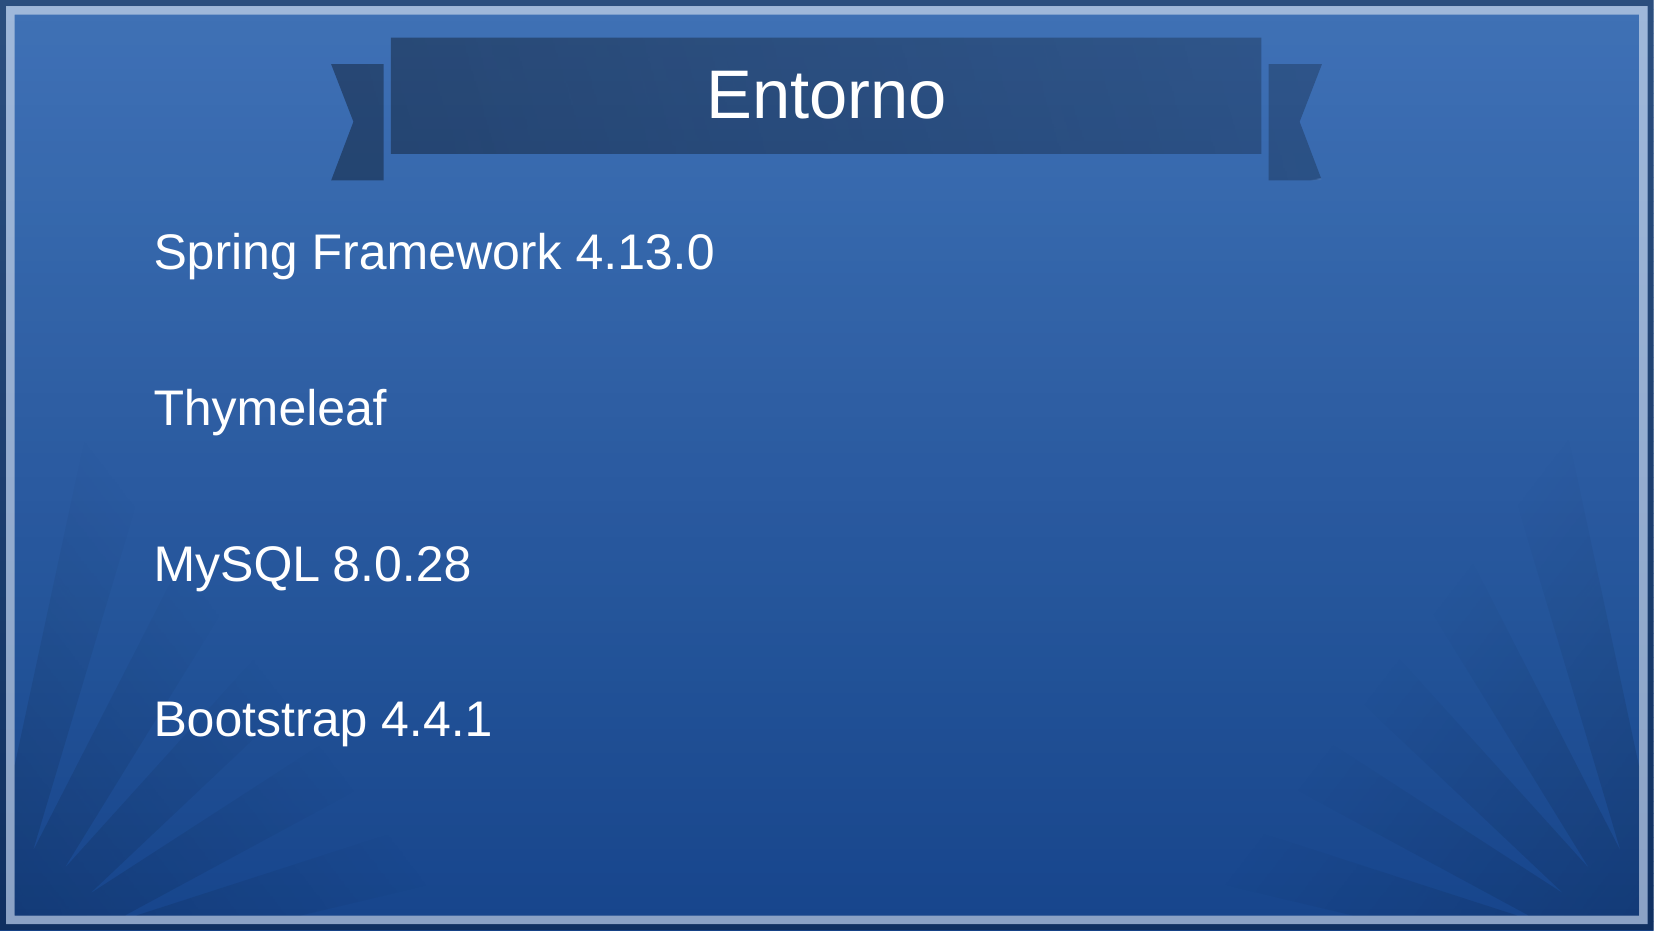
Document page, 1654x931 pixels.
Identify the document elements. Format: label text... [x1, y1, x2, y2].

title Entorno [389, 35, 1264, 154]
list Spring Framework 4.13.0 Thymeleaf MySQL 8.0.28 Bootstrap 4.4.1 [82, 224, 1571, 848]
